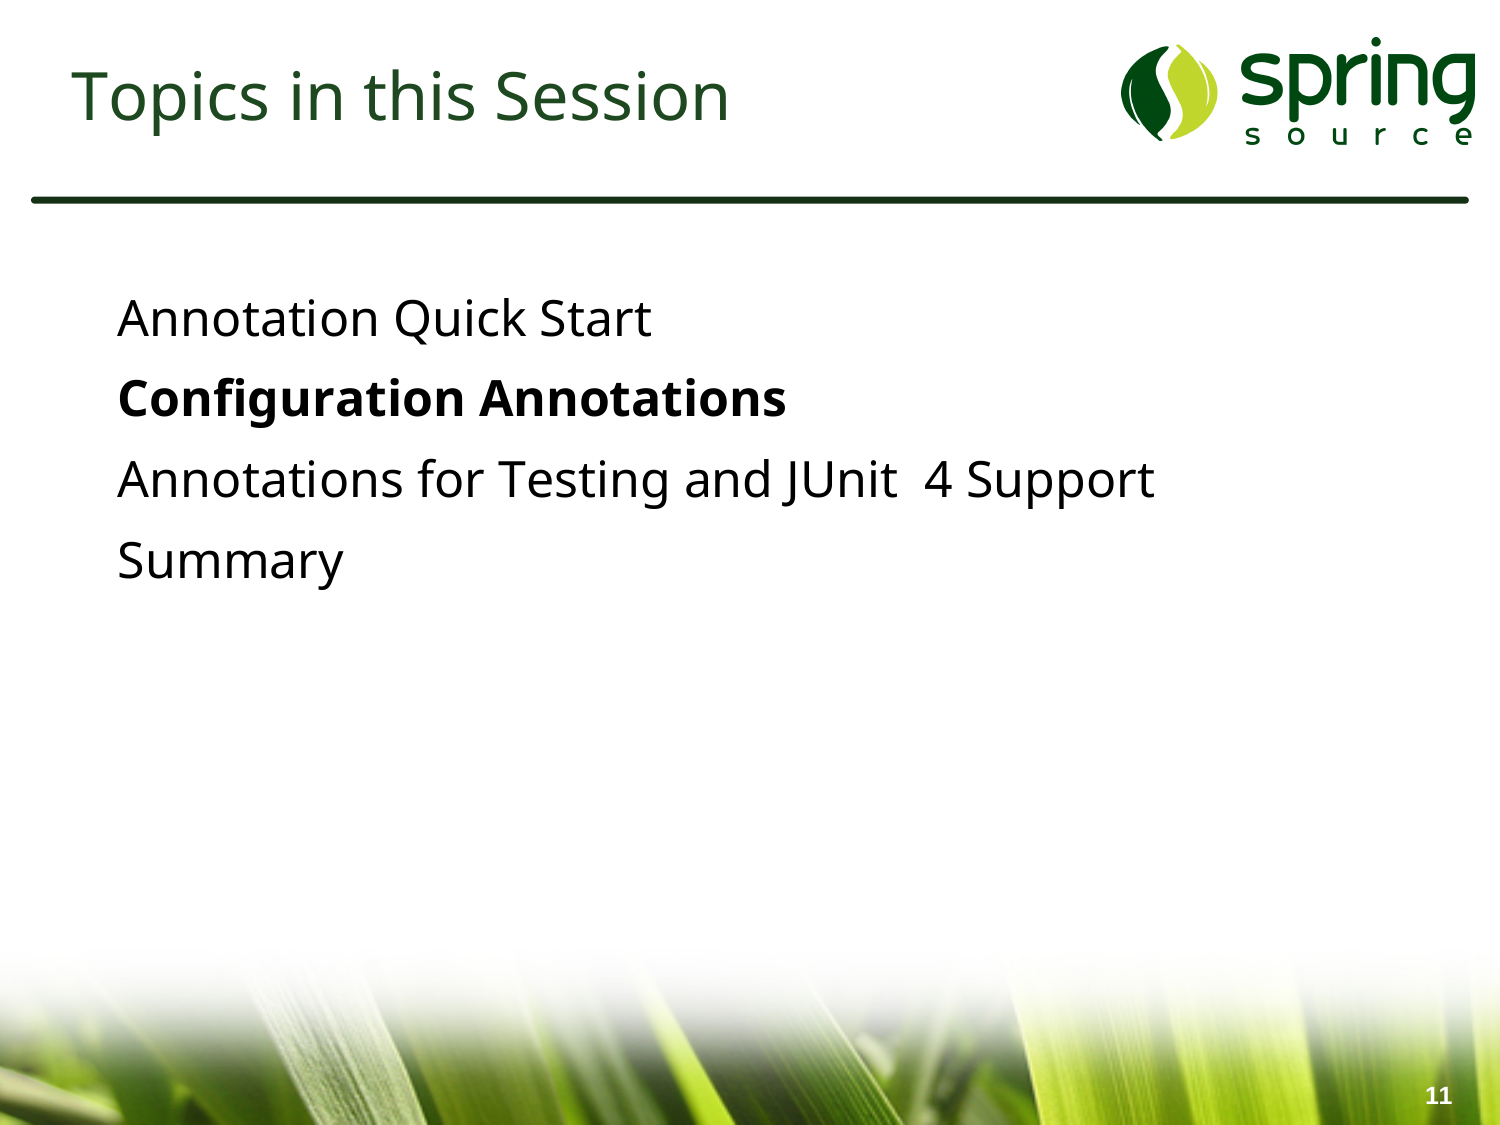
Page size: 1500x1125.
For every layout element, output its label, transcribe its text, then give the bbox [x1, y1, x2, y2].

picture [0, 944, 1500, 1125]
title Topics in this Session [56, 13, 1089, 176]
picture [1121, 37, 1475, 145]
list Annotation Quick Start Configuration Annotations Annotations for Testing and JUnit 4 Support Summary [103, 275, 1394, 938]
